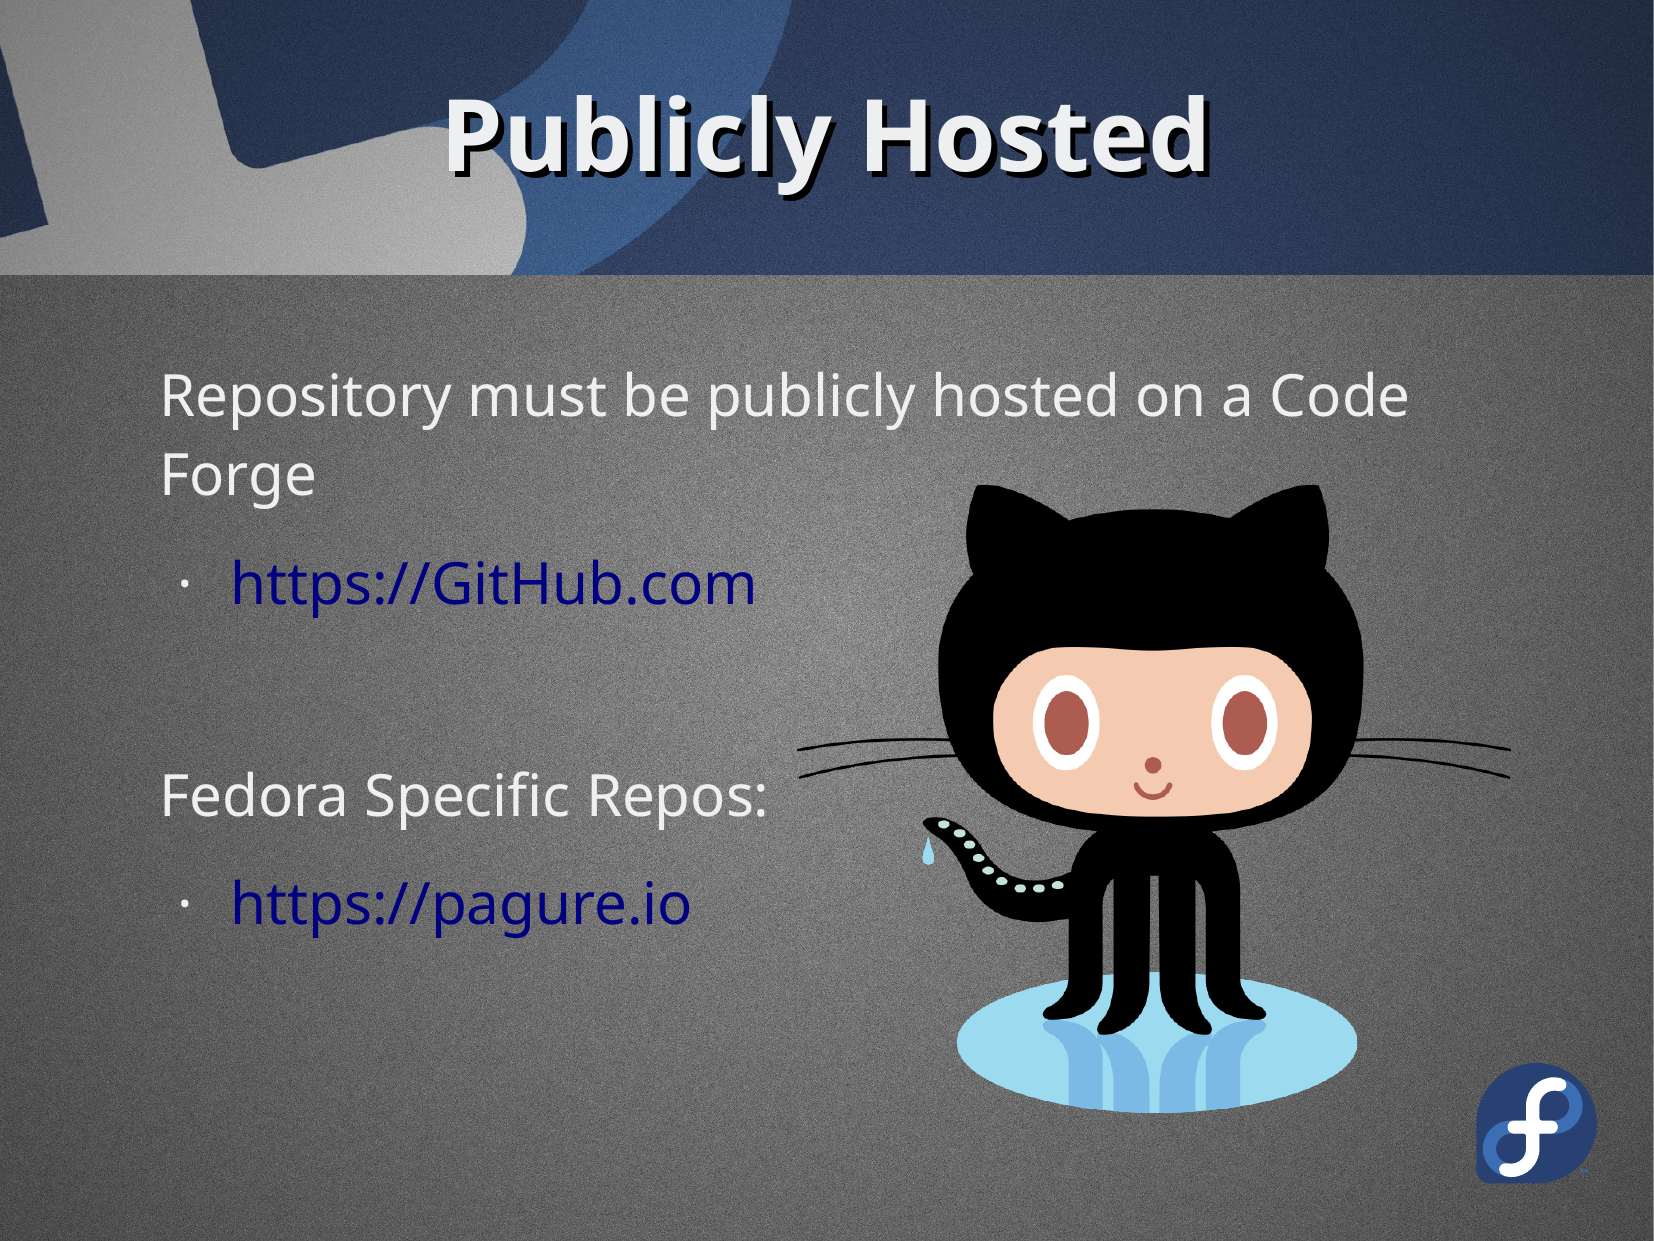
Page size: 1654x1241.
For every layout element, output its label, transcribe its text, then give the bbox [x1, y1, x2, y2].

title Publicly Hosted [88, 7, 1565, 258]
picture [0, 0, 1654, 1241]
list Repository must be publicly hosted on a Code Forge https://GitHub.com Fedora Specific Repos: https://pagure.io [88, 354, 1565, 1063]
